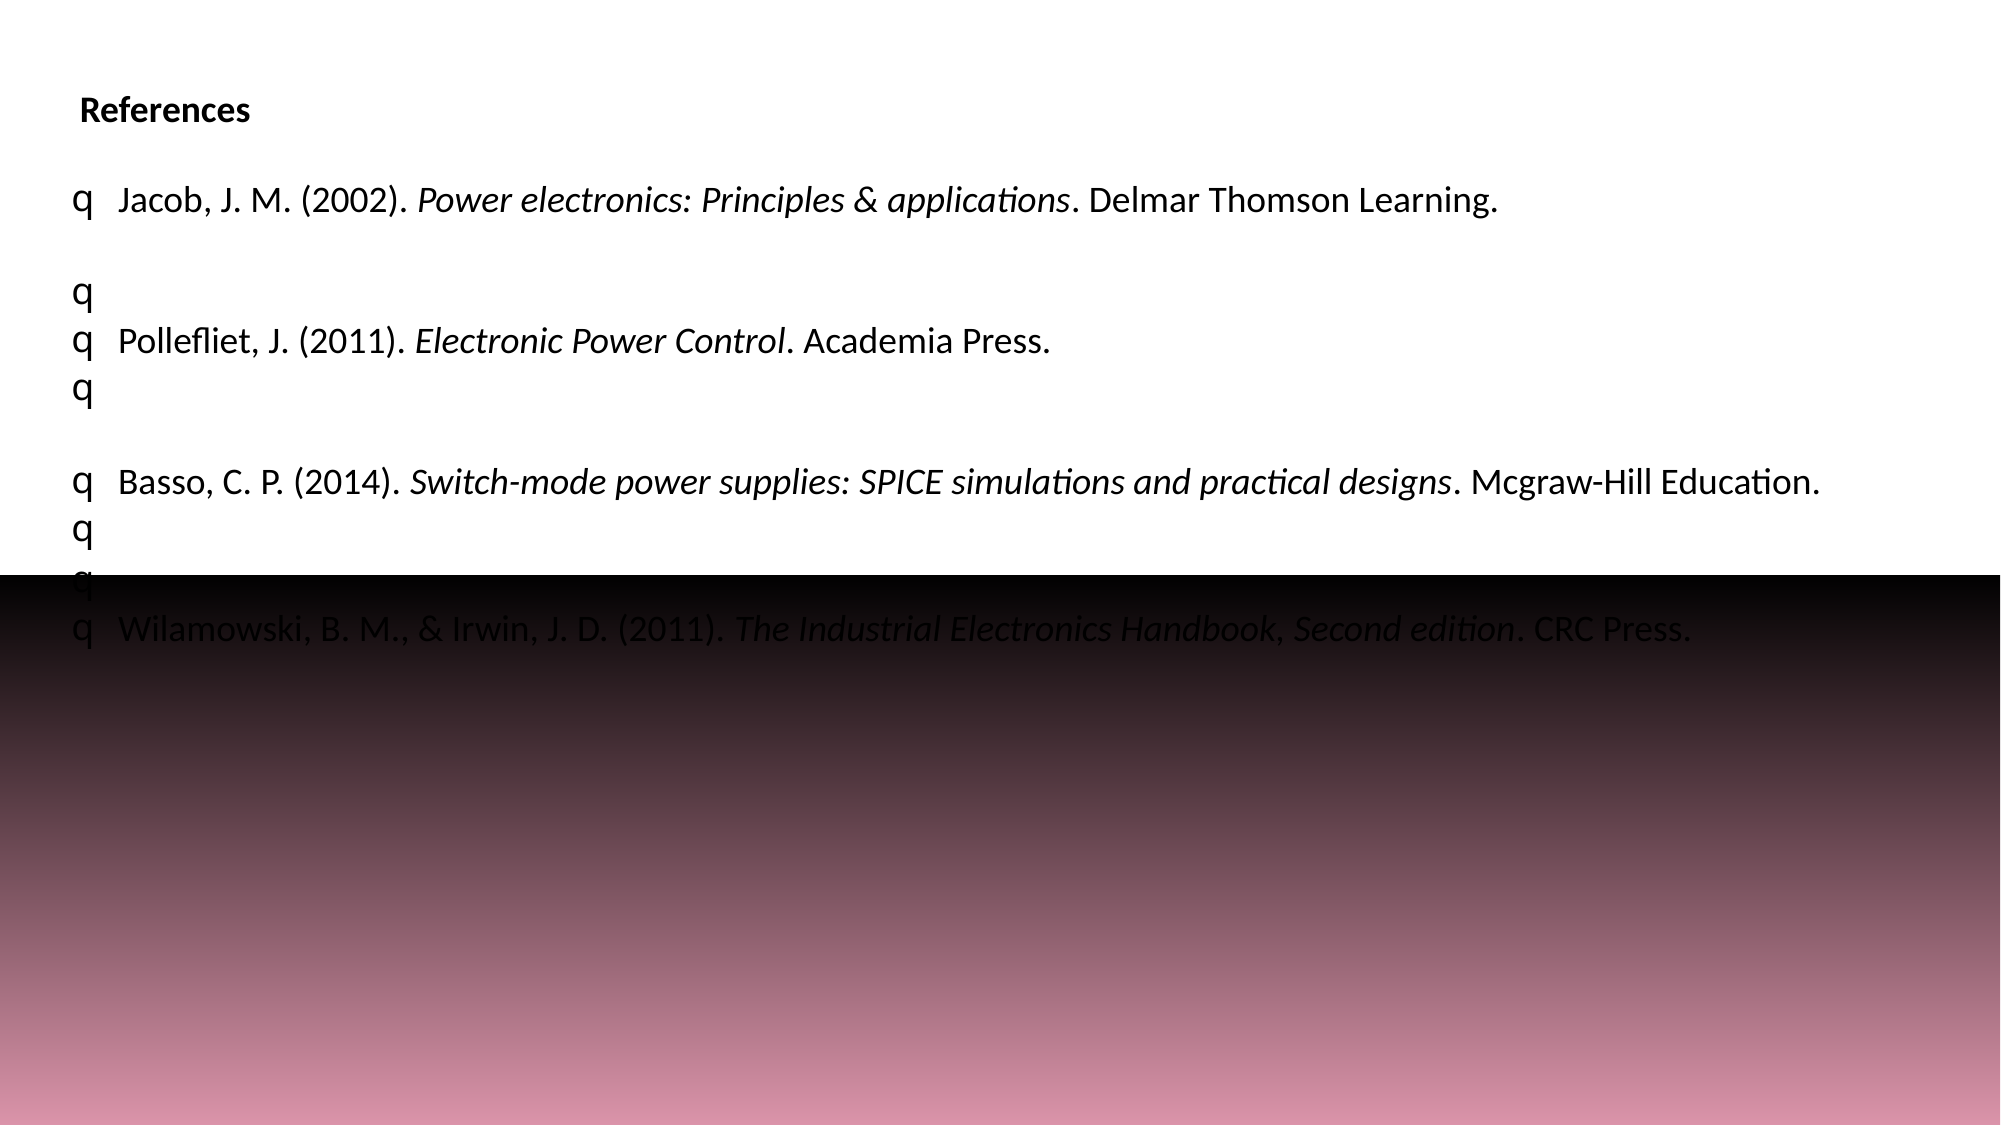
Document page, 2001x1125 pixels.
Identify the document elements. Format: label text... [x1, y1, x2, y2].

text_box References Jacob, J. M. (2002). Power electronics: Principles & applications. Delmar Thomson Learning. Pollefliet, J. (2011). Electronic Power Control. Academia Press. Basso, C. P. (2014). Switch-mode power supplies: SPICE simulations and practical designs. Mcgraw-Hill Education. Wilamowski, B. M., & Irwin, J. D. (2011). The Industrial Electronics Handbook, Second edition. CRC Press. [56, 77, 1880, 638]
